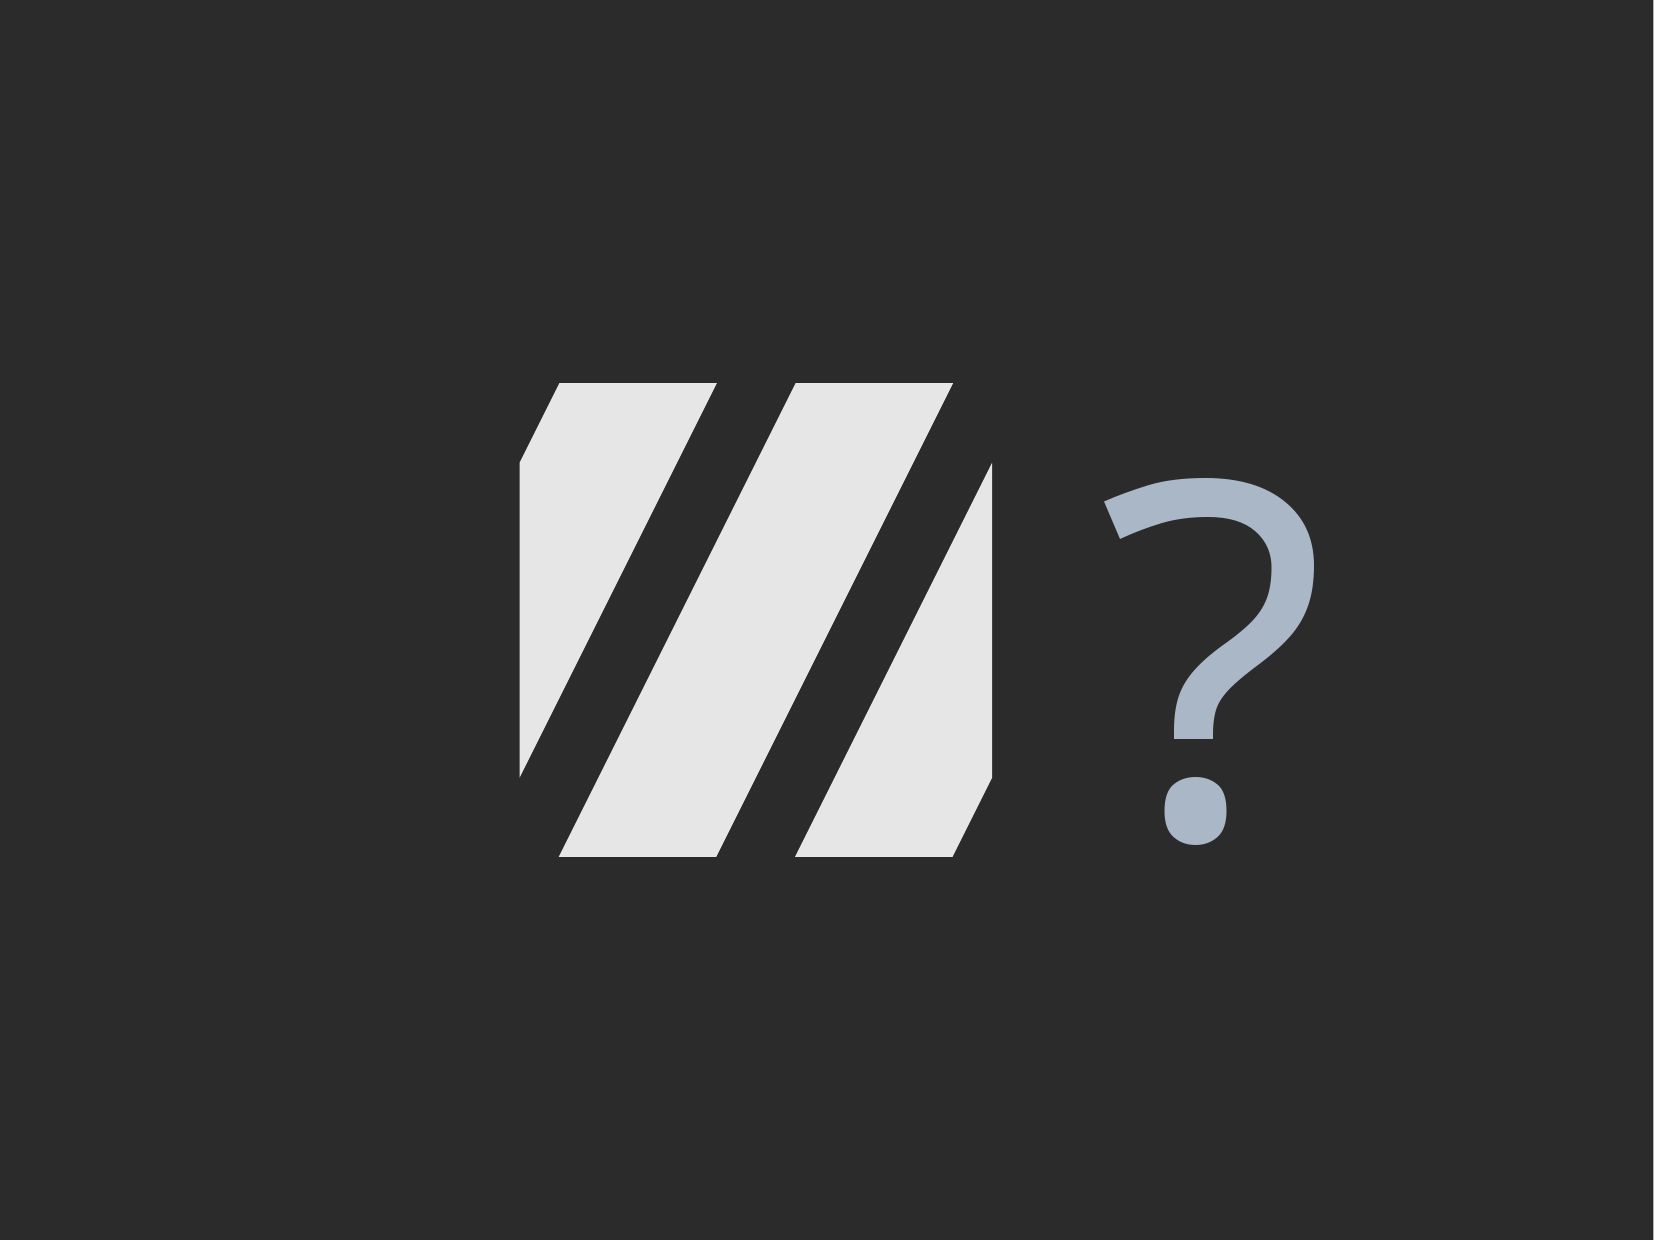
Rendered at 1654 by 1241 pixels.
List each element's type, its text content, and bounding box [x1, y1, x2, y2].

picture [519, 383, 993, 857]
text_box ? [1045, 298, 1436, 942]
